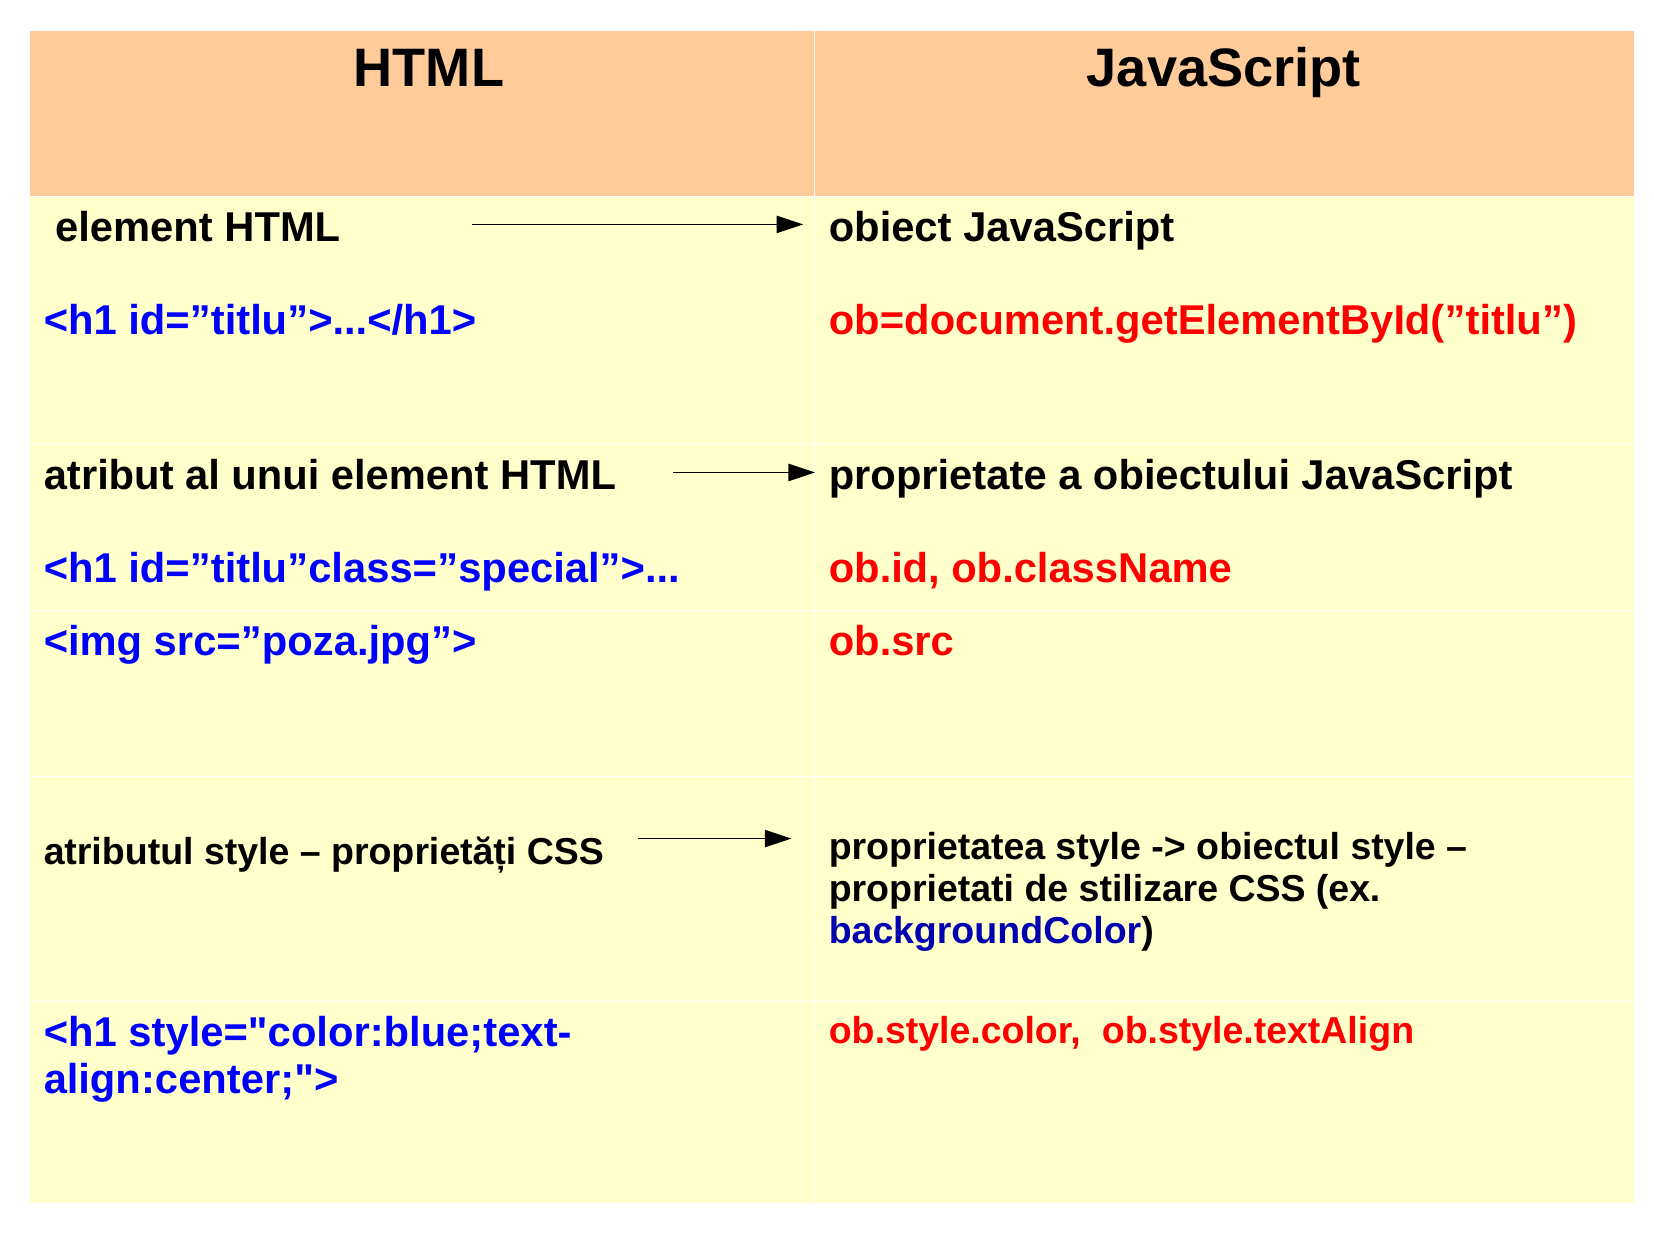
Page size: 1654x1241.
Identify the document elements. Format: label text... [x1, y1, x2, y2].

table_cell <img src=”poza.jpg”> [30, 611, 814, 776]
table_cell proprietatea style -> obiectul style – proprietati de stilizare CSS (ex. backgroundColor) [815, 777, 1634, 1001]
table_cell ob.style.color, ob.style.textAlign [815, 1002, 1634, 1203]
table_cell atributul style – proprietăți CSS [30, 777, 814, 1001]
table_cell proprietate a obiectului JavaScript ob.id, ob.className [815, 445, 1634, 610]
table_cell <h1 style="color:blue;text-align:center;"> [30, 1002, 814, 1203]
table_header HTML [30, 31, 814, 196]
table_cell ob.src [815, 611, 1634, 776]
table_cell obiect JavaScript ob=document.getElementById(”titlu”) [815, 197, 1634, 444]
table_cell atribut al unui element HTML <h1 id=”titlu”class=”special”>... [30, 445, 814, 610]
table_cell element HTML <h1 id=”titlu”>...</h1> [30, 197, 814, 444]
table_header JavaScript [815, 31, 1634, 196]
